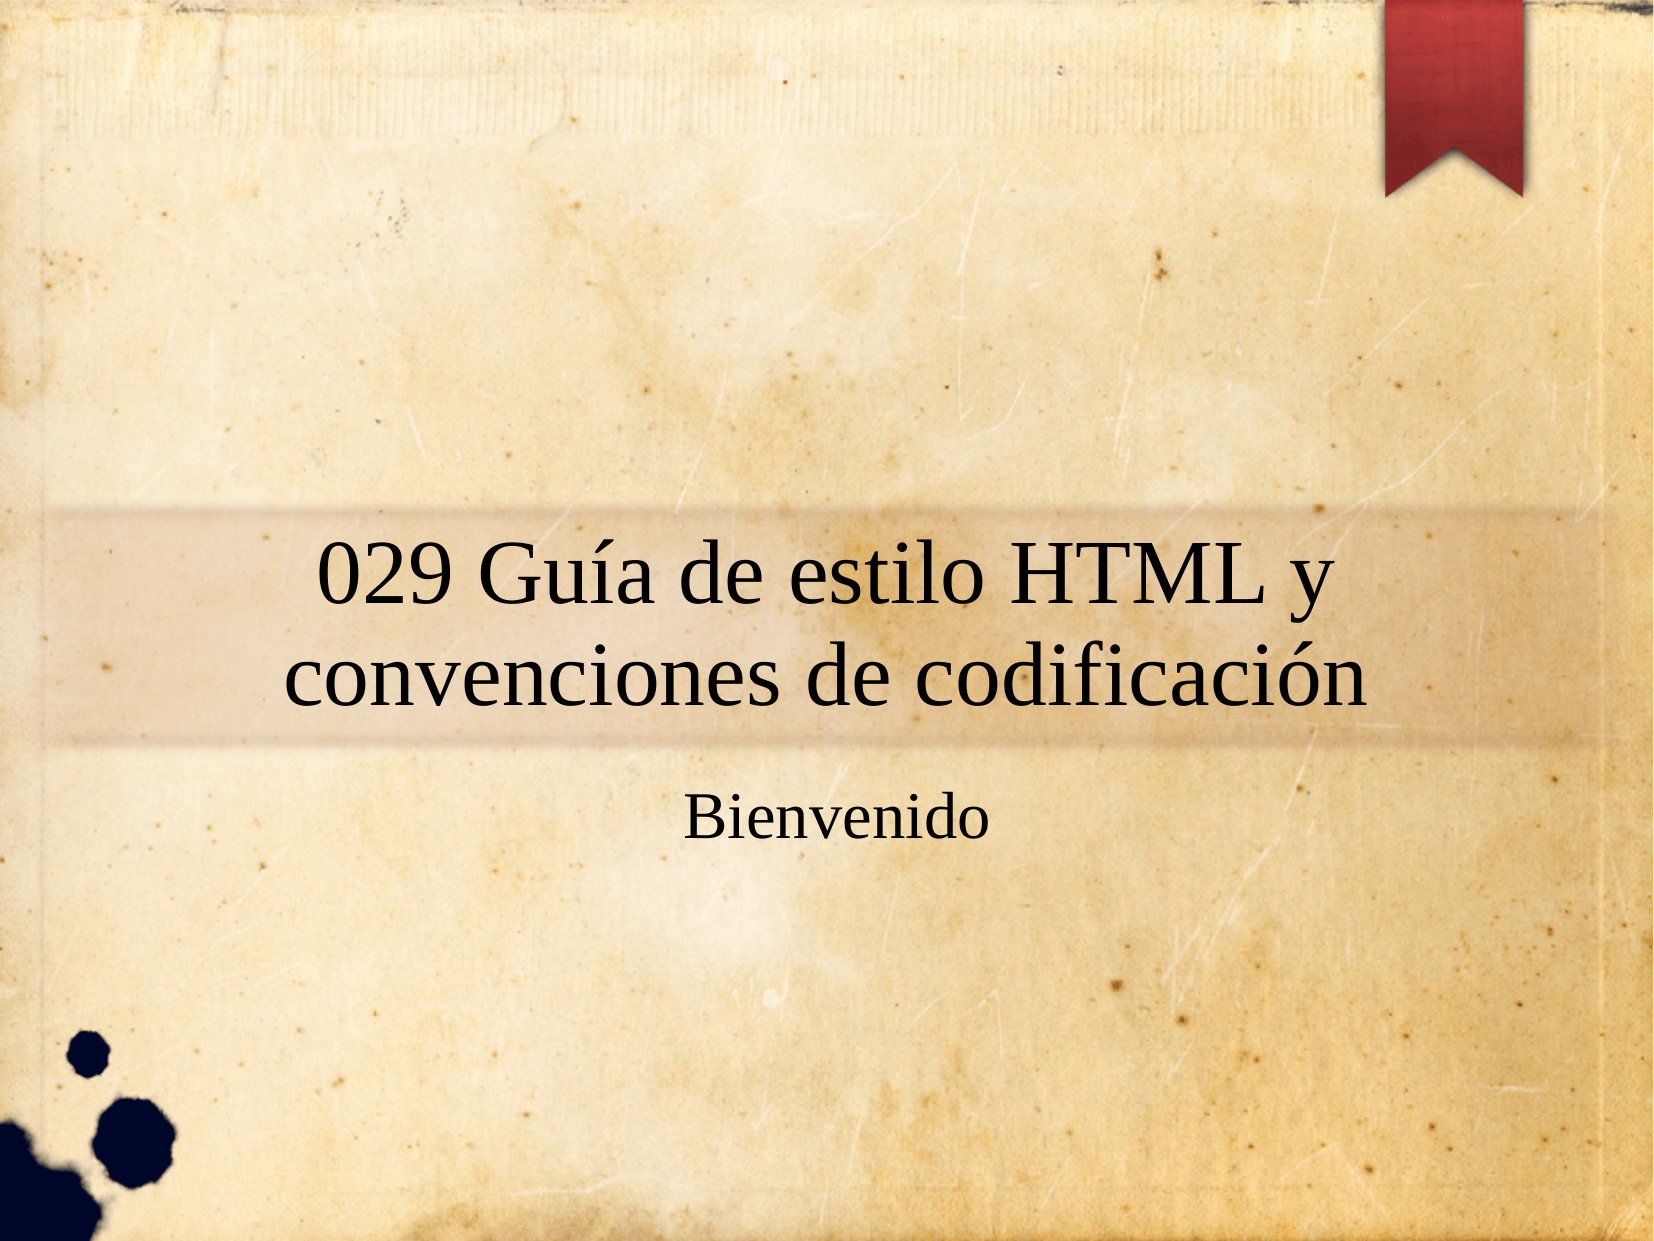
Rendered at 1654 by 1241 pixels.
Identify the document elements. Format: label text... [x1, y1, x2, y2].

title 029 Guía de estilo HTML y convenciones de codificación [82, 519, 1571, 727]
list Bienvenido [82, 779, 1538, 1205]
picture [0, 0, 1654, 1241]
